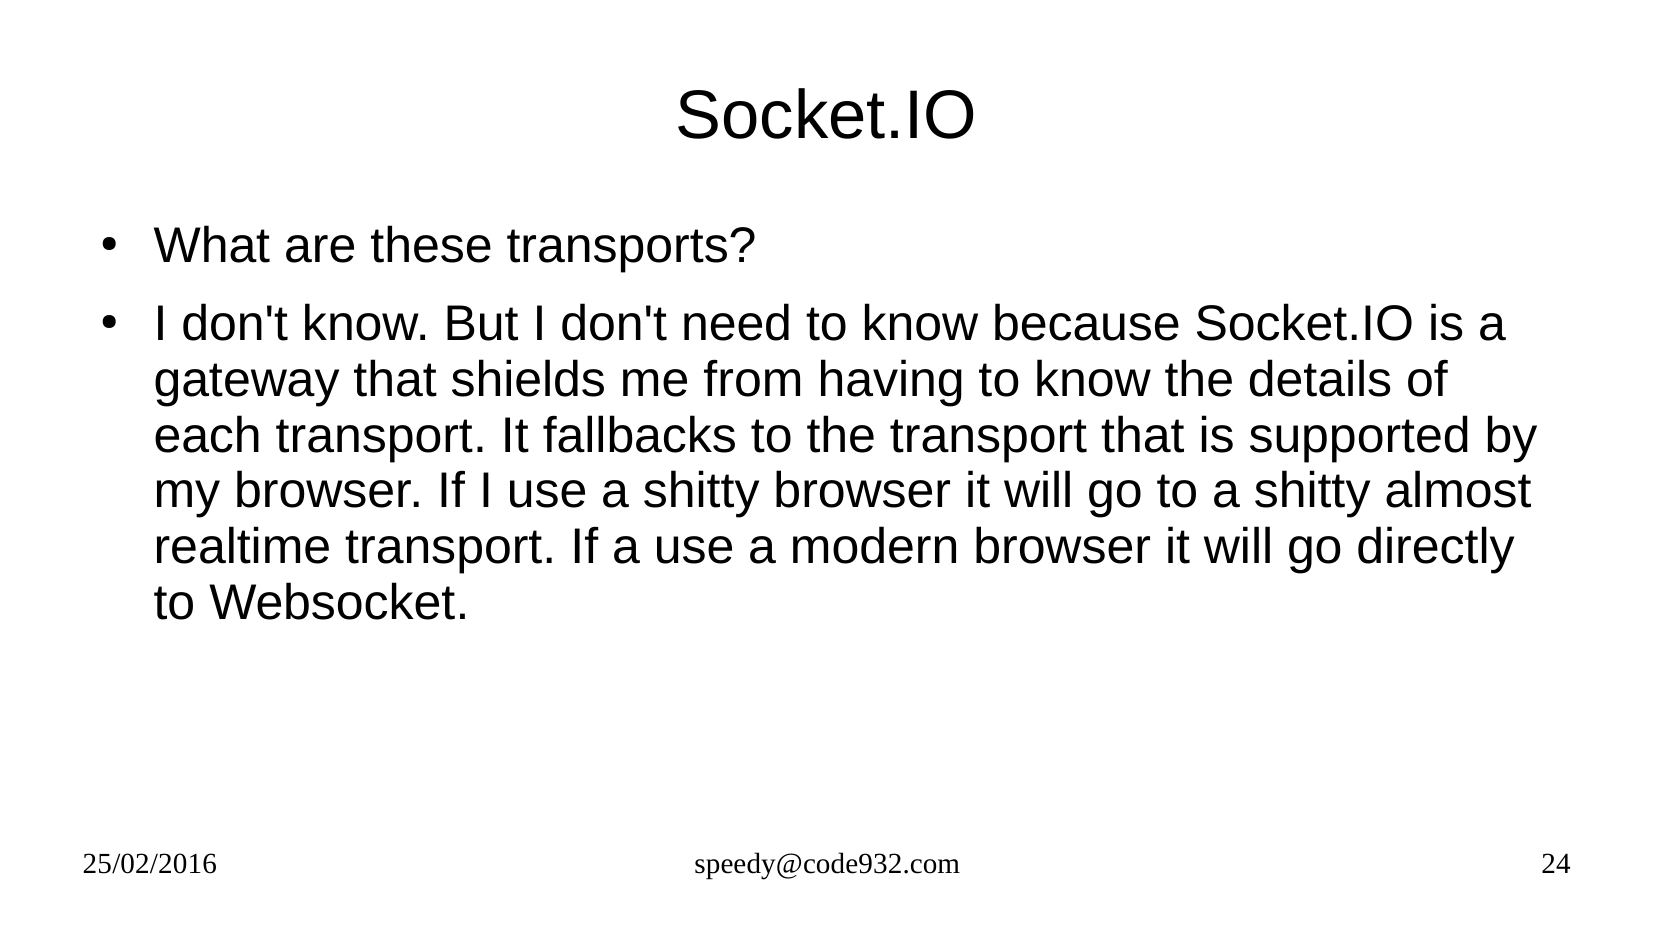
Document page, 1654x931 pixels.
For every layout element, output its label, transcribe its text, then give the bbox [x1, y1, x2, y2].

title Socket.IO [82, 37, 1571, 193]
list What are these transports? I don't know. But I don't need to know because Socket.IO is a gateway that shields me from having to know the details of each transport. It fallbacks to the transport that is supported by my browser. If I use a shitty browser it will go to a shitty almost realtime transport. If a use a modern browser it will go directly to Websocket. [82, 217, 1571, 758]
